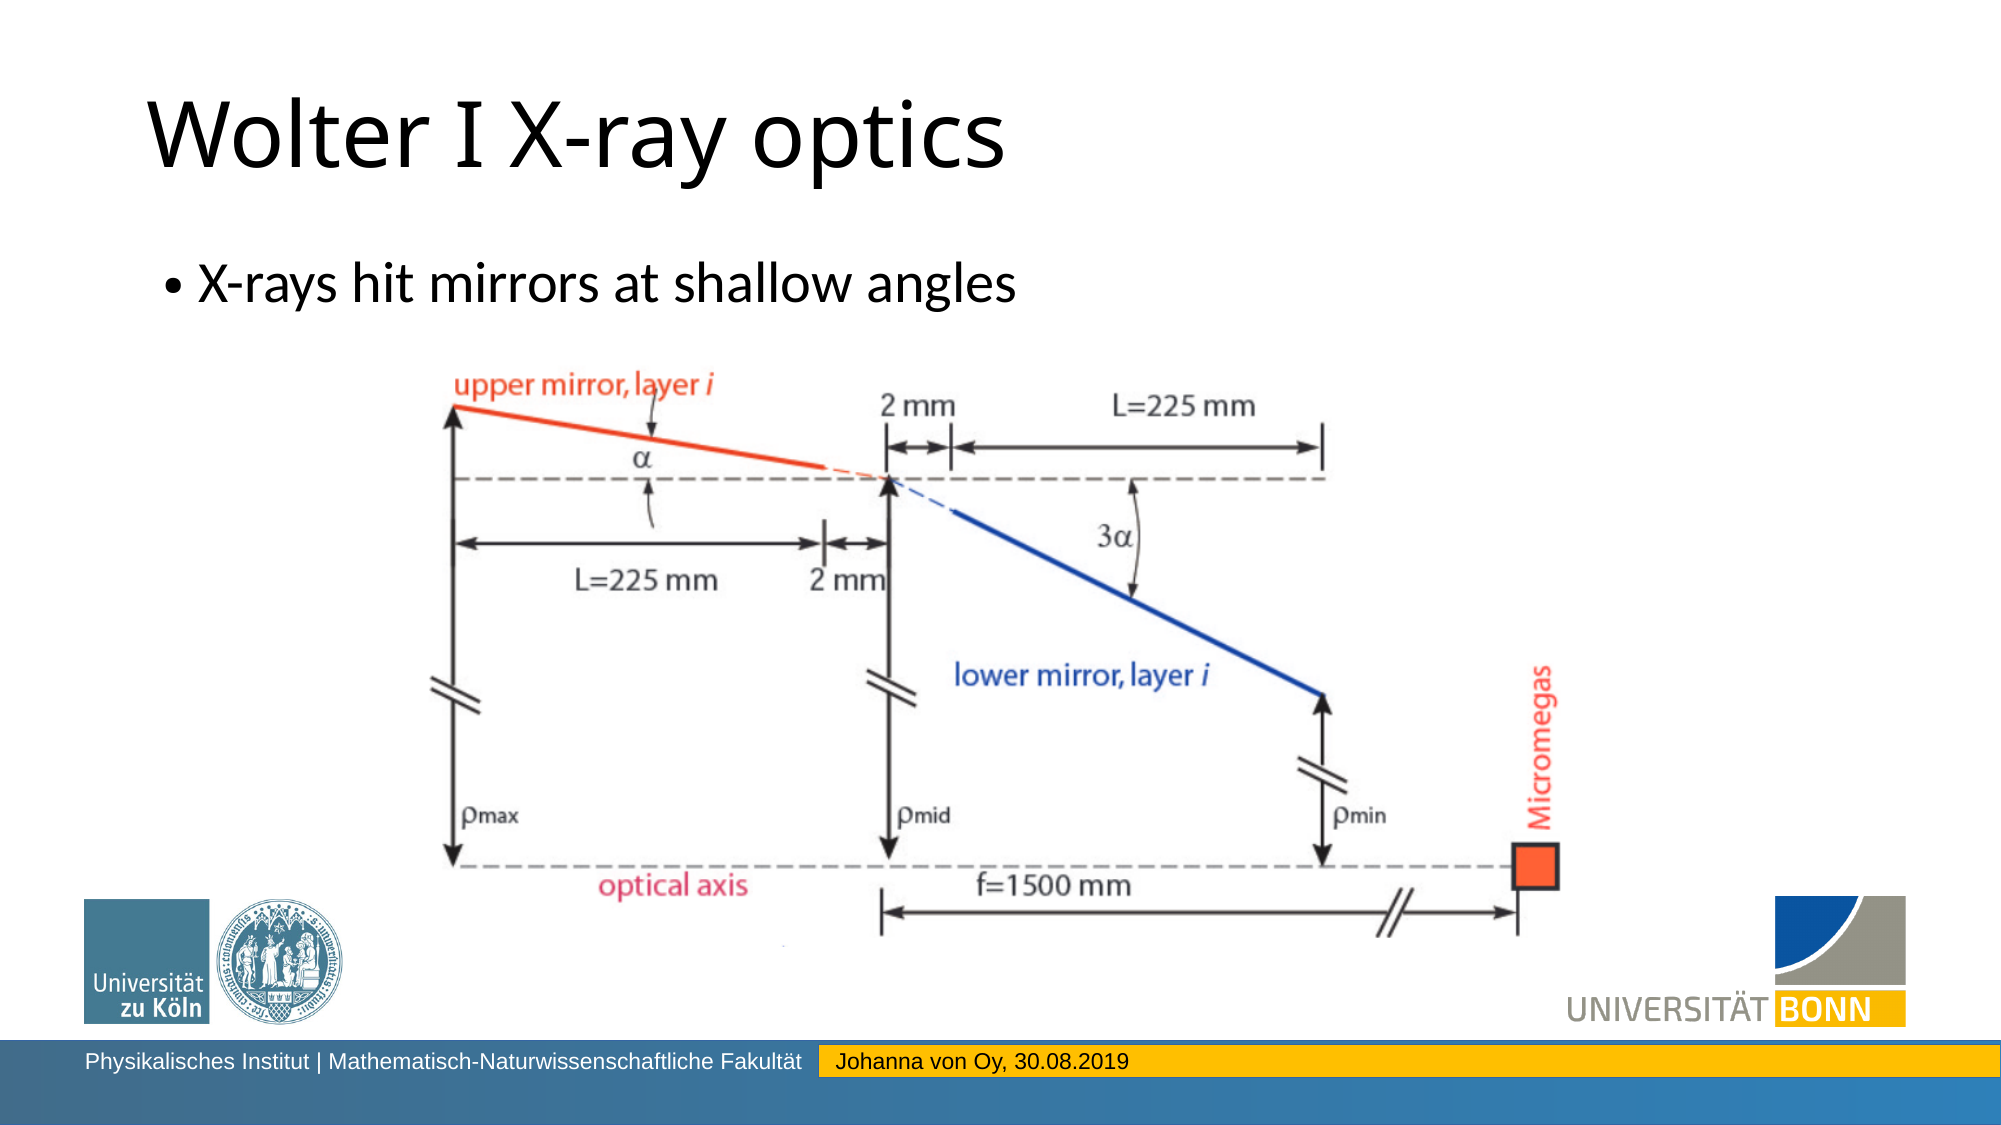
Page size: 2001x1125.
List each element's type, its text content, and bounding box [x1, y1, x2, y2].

title Wolter I X-ray optics [131, 29, 1856, 247]
text_box Physikalisches Institut | Mathematisch-Naturwissenschaftliche Fakultät [70, 1039, 814, 1082]
picture [389, 675, 1906, 1027]
picture [77, 899, 353, 1025]
text_box Johanna von Oy, 30.08.2019 [814, 1039, 1991, 1082]
text_box [0, 1040, 2000, 1125]
text_box X-rays hit mirrors at shallow angles [148, 251, 1819, 675]
